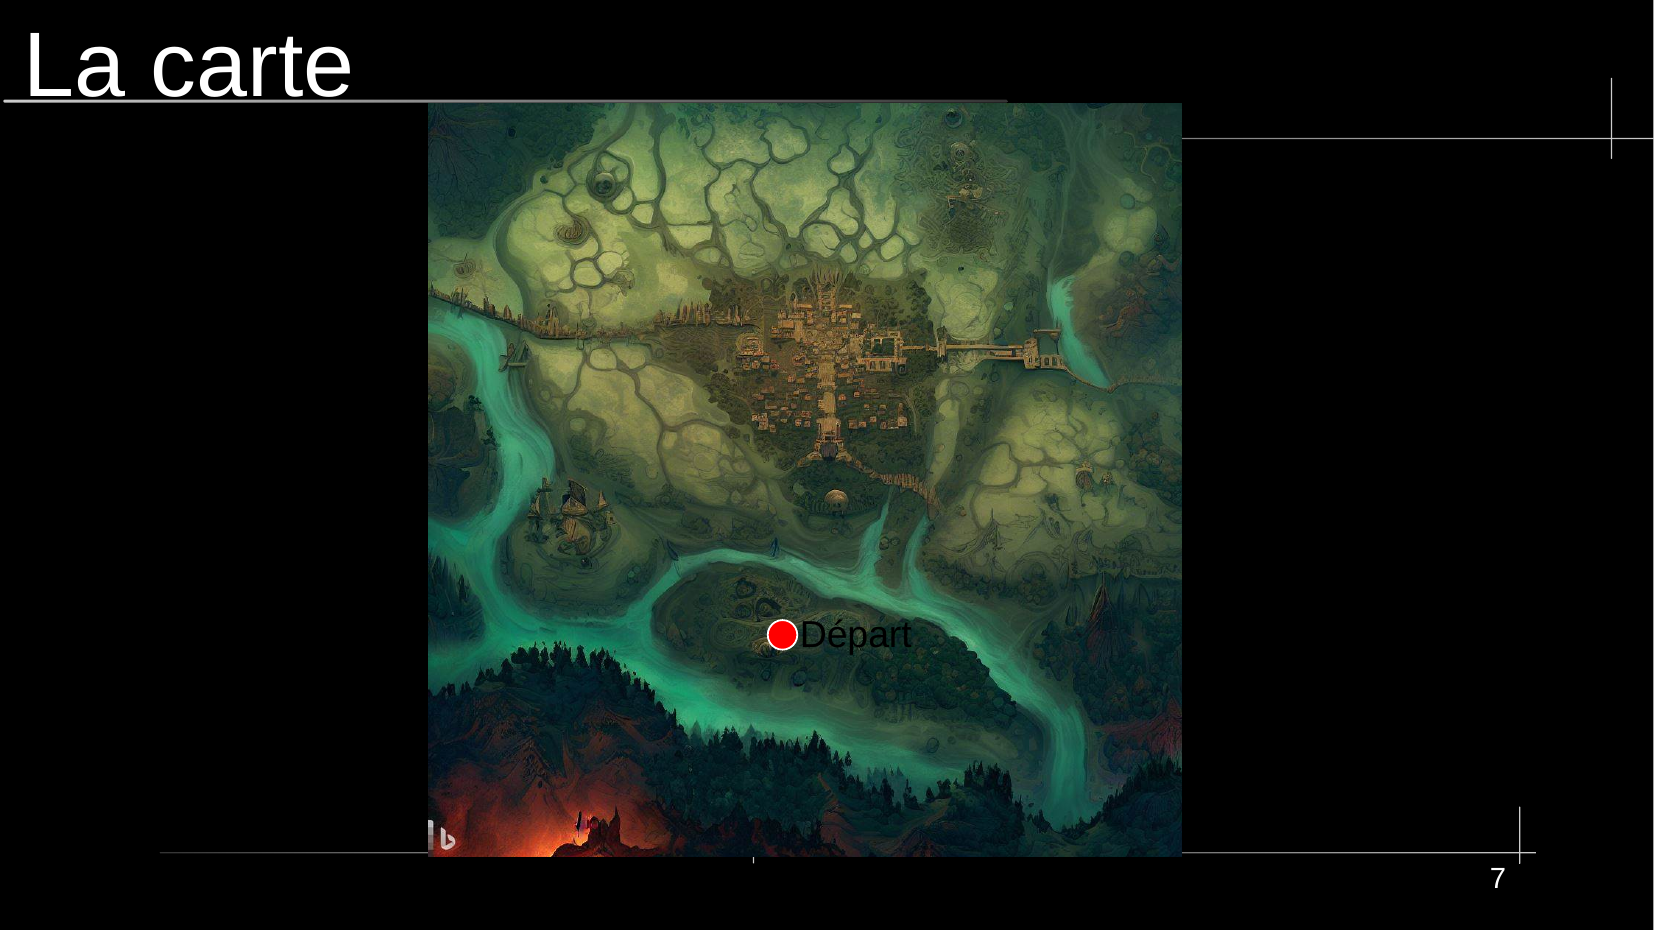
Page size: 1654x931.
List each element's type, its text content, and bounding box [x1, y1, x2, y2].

text_box Départ [767, 620, 798, 650]
picture [428, 103, 1182, 857]
title La carte [23, 11, 1589, 119]
